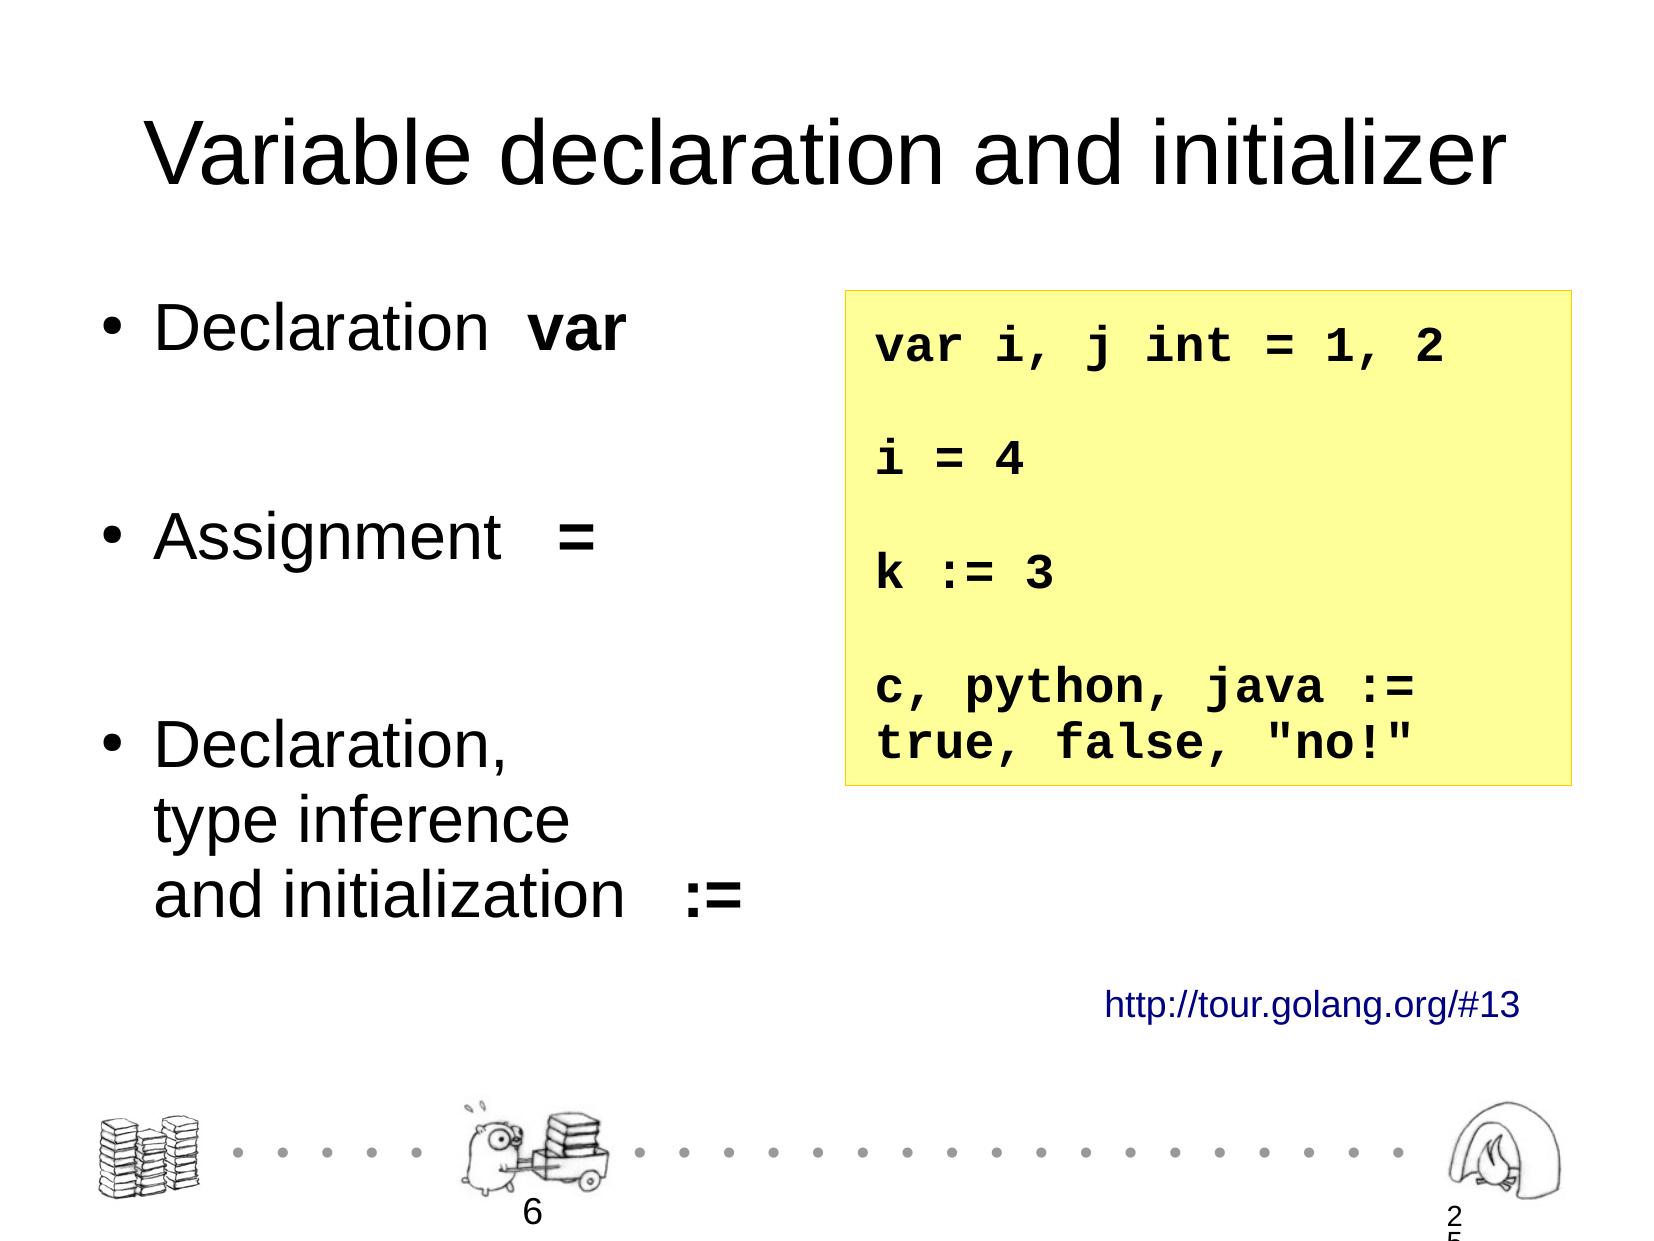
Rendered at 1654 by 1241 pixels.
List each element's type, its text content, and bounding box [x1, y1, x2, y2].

title Variable declaration and initializer [82, 49, 1571, 257]
list Declaration var Assignment = Declaration, type inference and initialization := [82, 290, 809, 1010]
picture [1441, 1092, 1565, 1211]
text_box http://tour.golang.org/#13 [1089, 976, 1536, 1034]
picture [449, 1094, 617, 1203]
text_box var i, j int = 1, 2 i = 4 k := 3 c, python, java := true, false, "no!" [845, 290, 1572, 786]
picture [88, 1092, 207, 1211]
